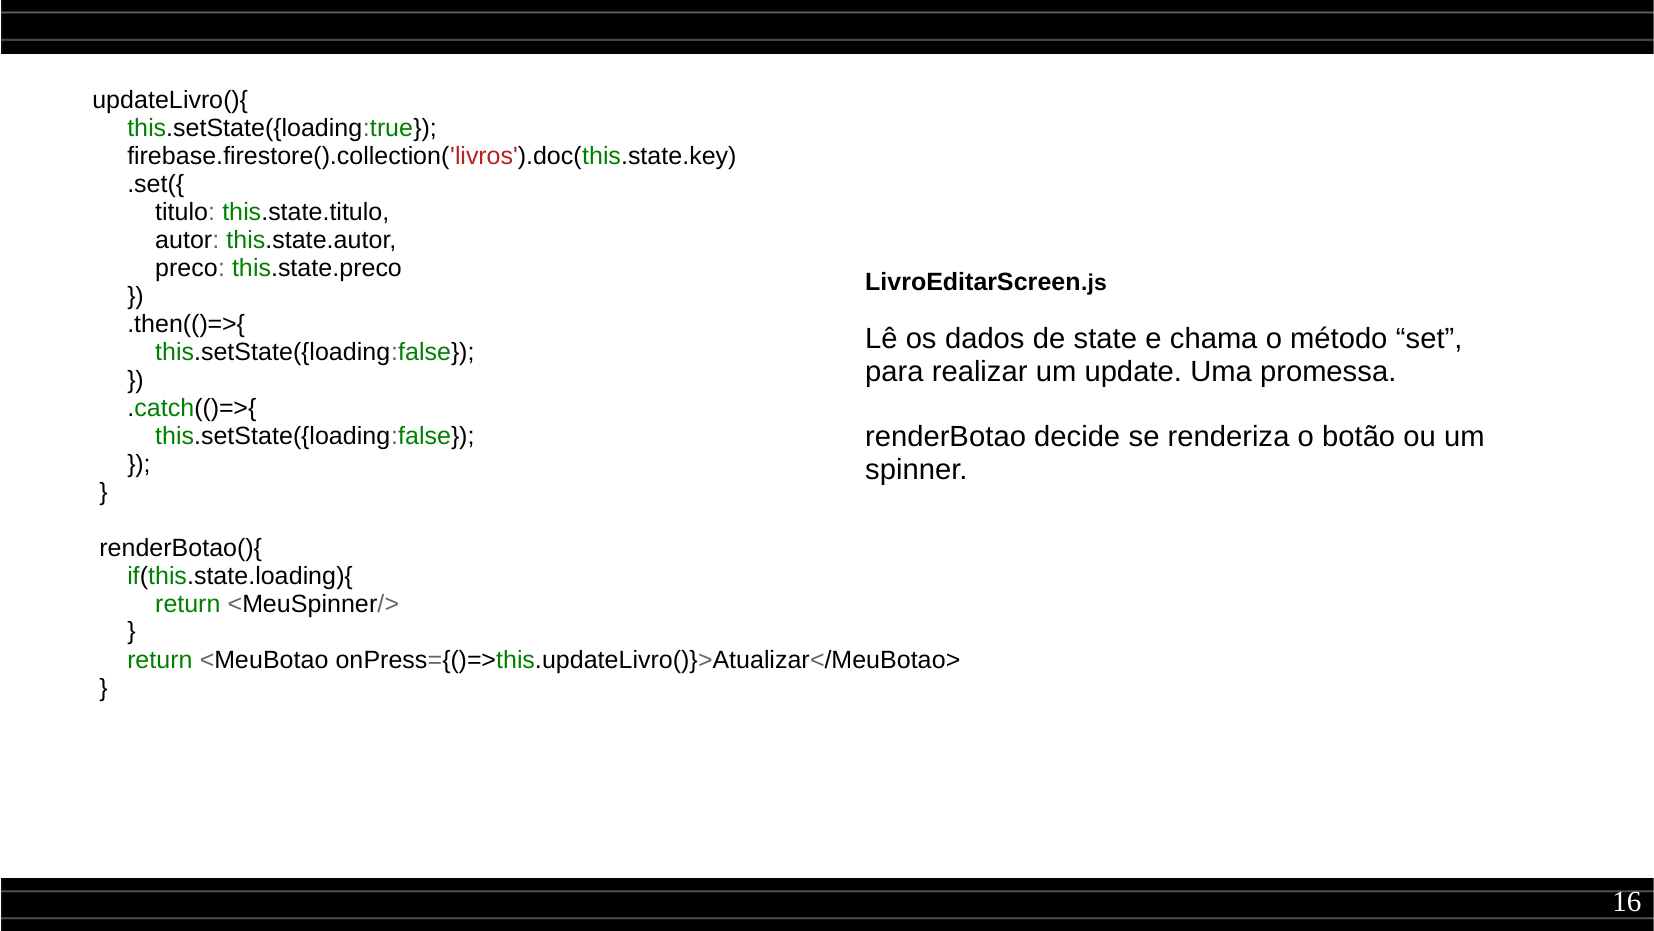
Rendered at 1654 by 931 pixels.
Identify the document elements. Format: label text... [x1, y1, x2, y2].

picture [1, 878, 1654, 931]
text_box updateLivro(){ this.setState({loading:true}); firebase.firestore().collection('livros').doc(this.state.key) .set({ titulo: this.state.titulo, autor: this.state.autor, preco: this.state.preco }) .then(()=>{ this.setState({loading:false}); }) .catch(()=>{ this.setState({loading:false}); }); } renderBotao(){ if(this.state.loading){ return <MeuSpinner/> } return <MeuBotao onPress={()=>this.updateLivro()}>Atualizar</MeuBotao> } [56, 78, 1170, 849]
text_box LivroEditarScreen.js Lê os dados de state e chama o método “set”, para realizar um update. Uma promessa. renderBotao decide se renderiza o botão ou um spinner. [850, 260, 1514, 532]
picture [1, 0, 1654, 54]
